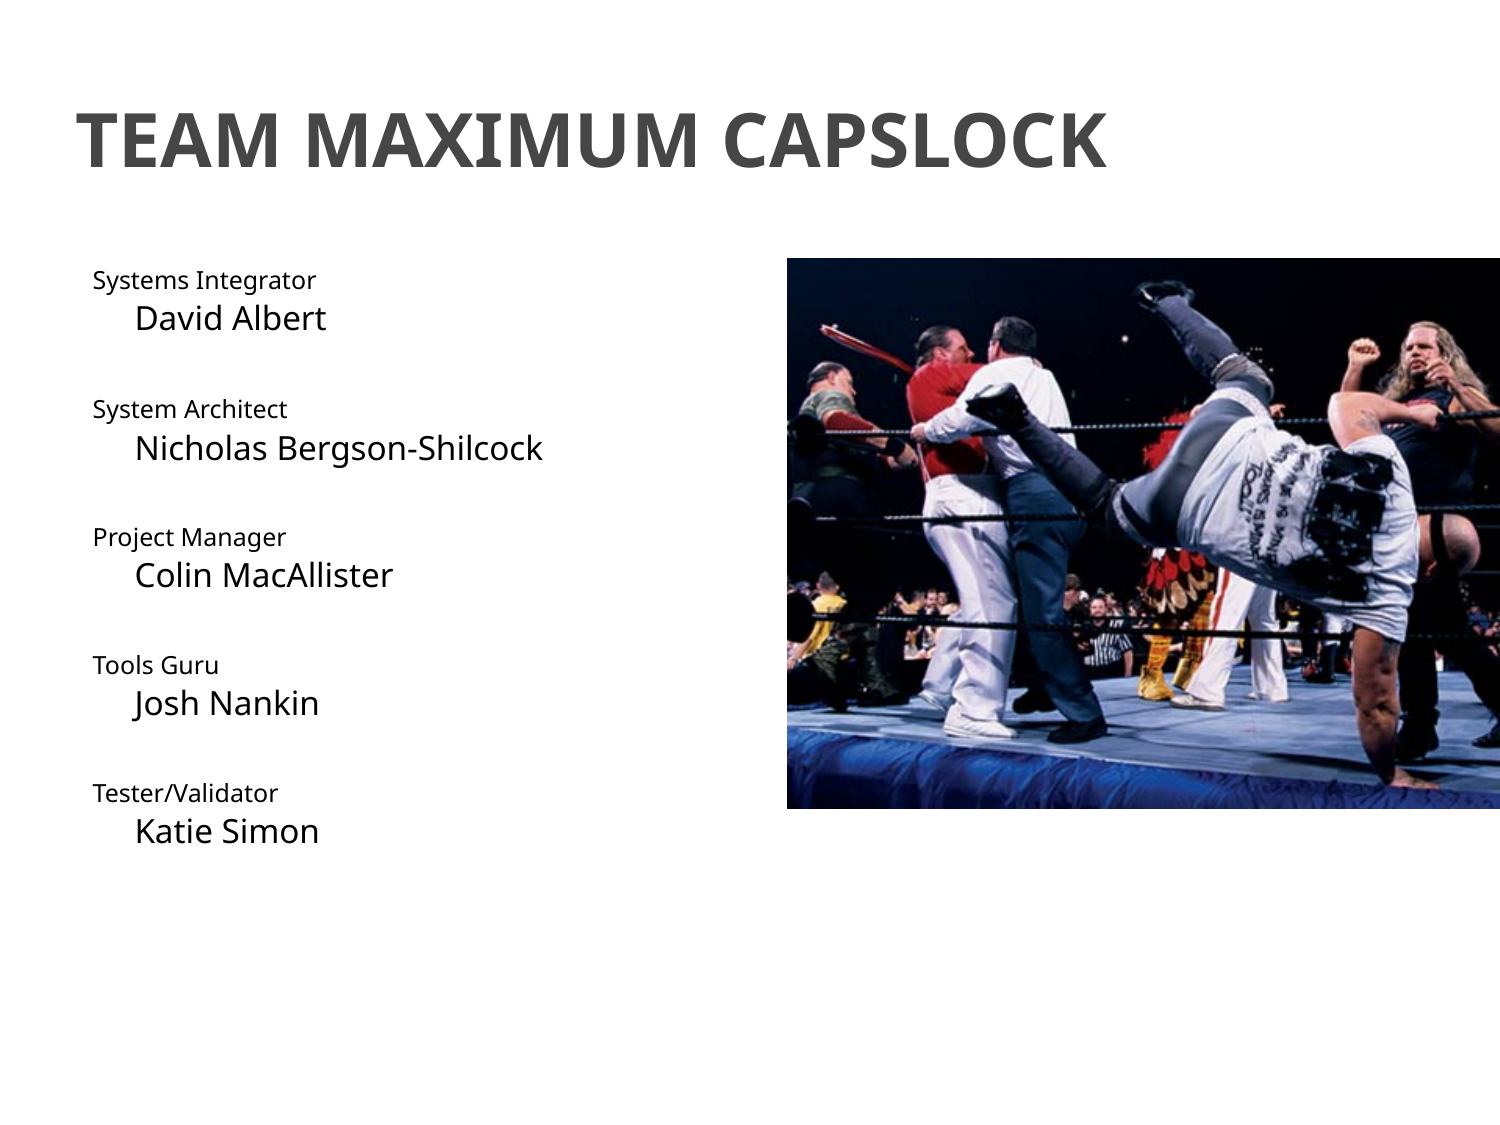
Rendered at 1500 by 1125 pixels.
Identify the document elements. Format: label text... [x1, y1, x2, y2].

list Systems Integrator David Albert System Architect Nicholas Bergson-Shilcock Project Manager Colin MacAllister Tools Guru Josh Nankin Tester/Validator Katie Simon [75, 263, 734, 1006]
picture [787, 258, 1500, 809]
title TEAM MAXIMUM CAPSLOCK [75, 40, 1425, 237]
